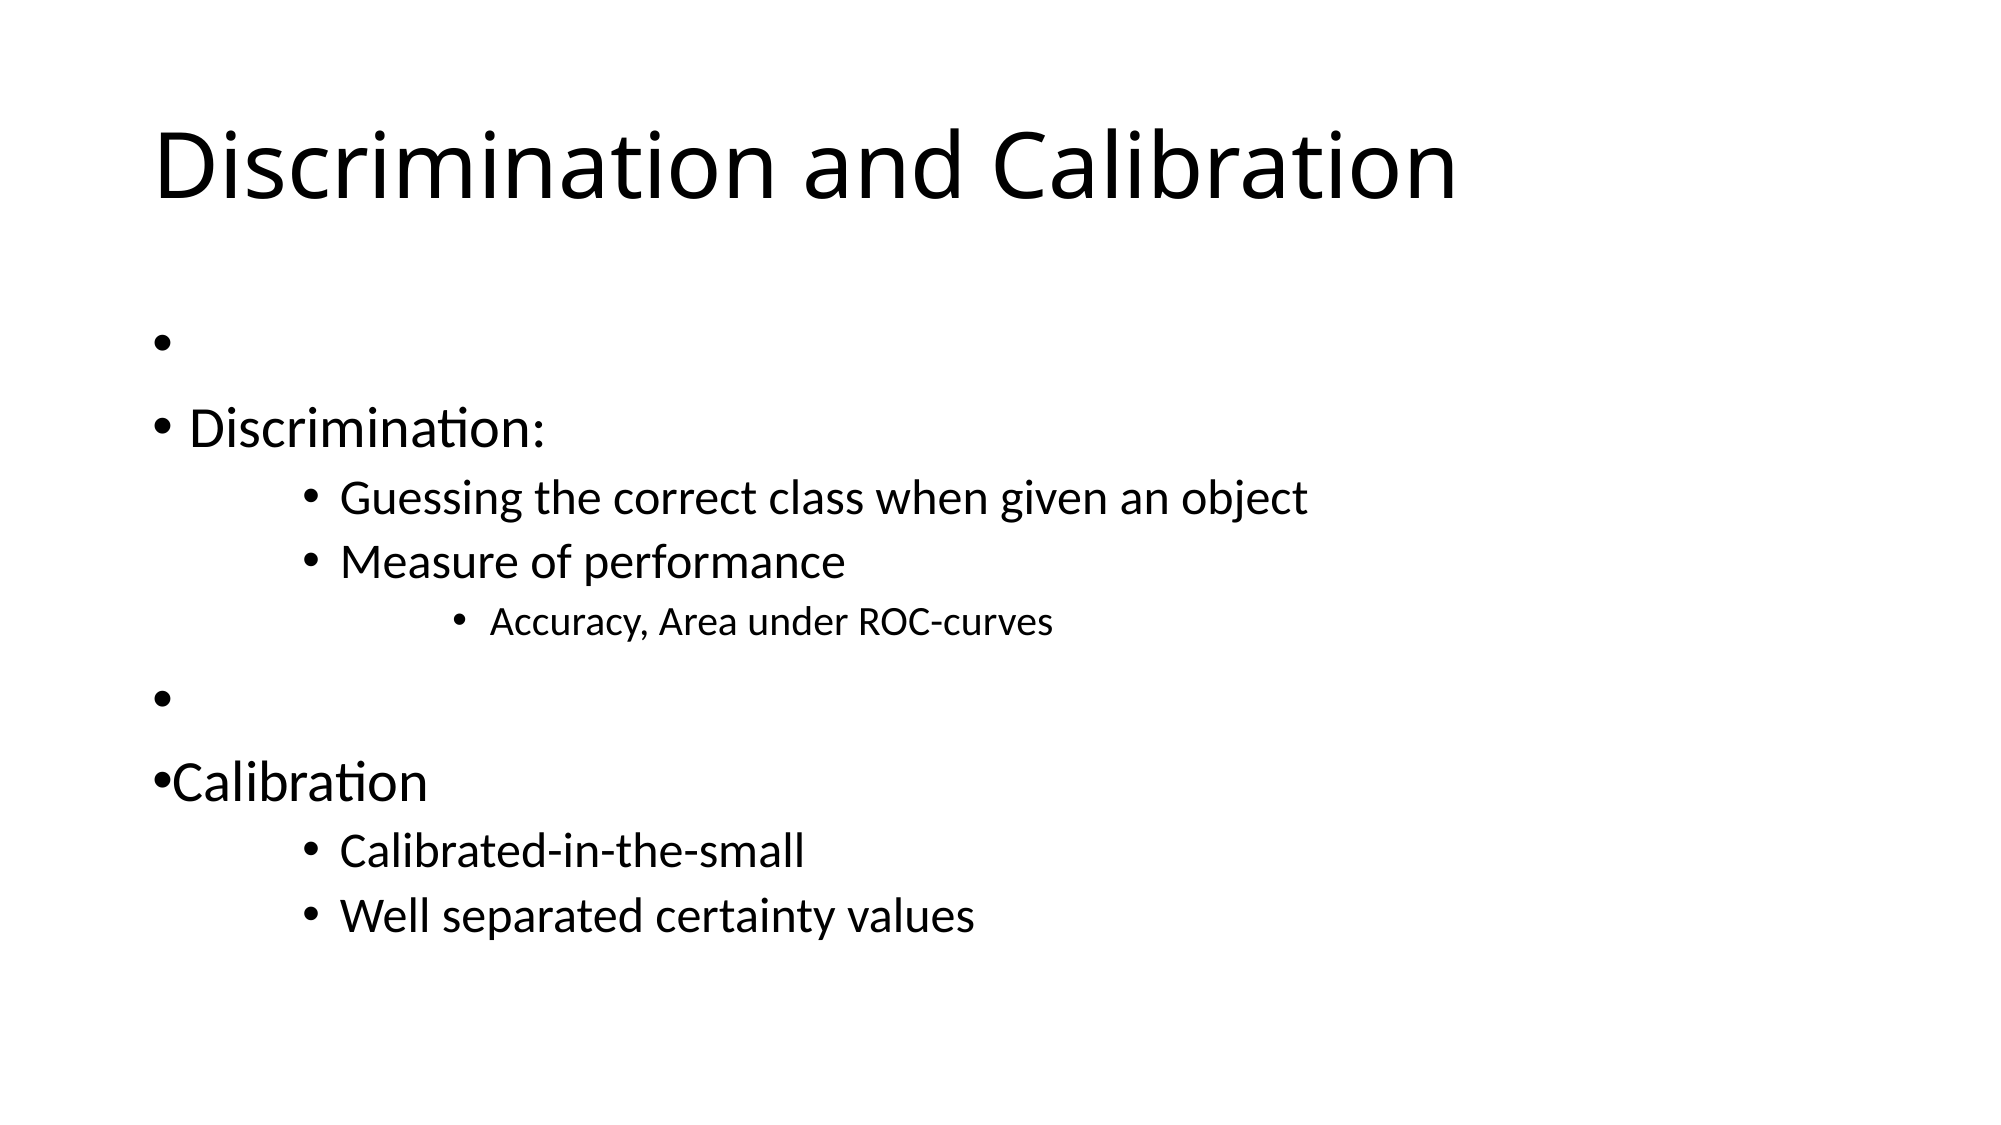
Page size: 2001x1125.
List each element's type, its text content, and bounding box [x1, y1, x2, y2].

list Discrimination: Guessing the correct class when given an object Measure of performance Accuracy, Area under ROC-curves Calibration Calibrated-in-the-small Well separated certainty values [137, 299, 1863, 1014]
title Discrimination and Calibration [137, 59, 1863, 278]
